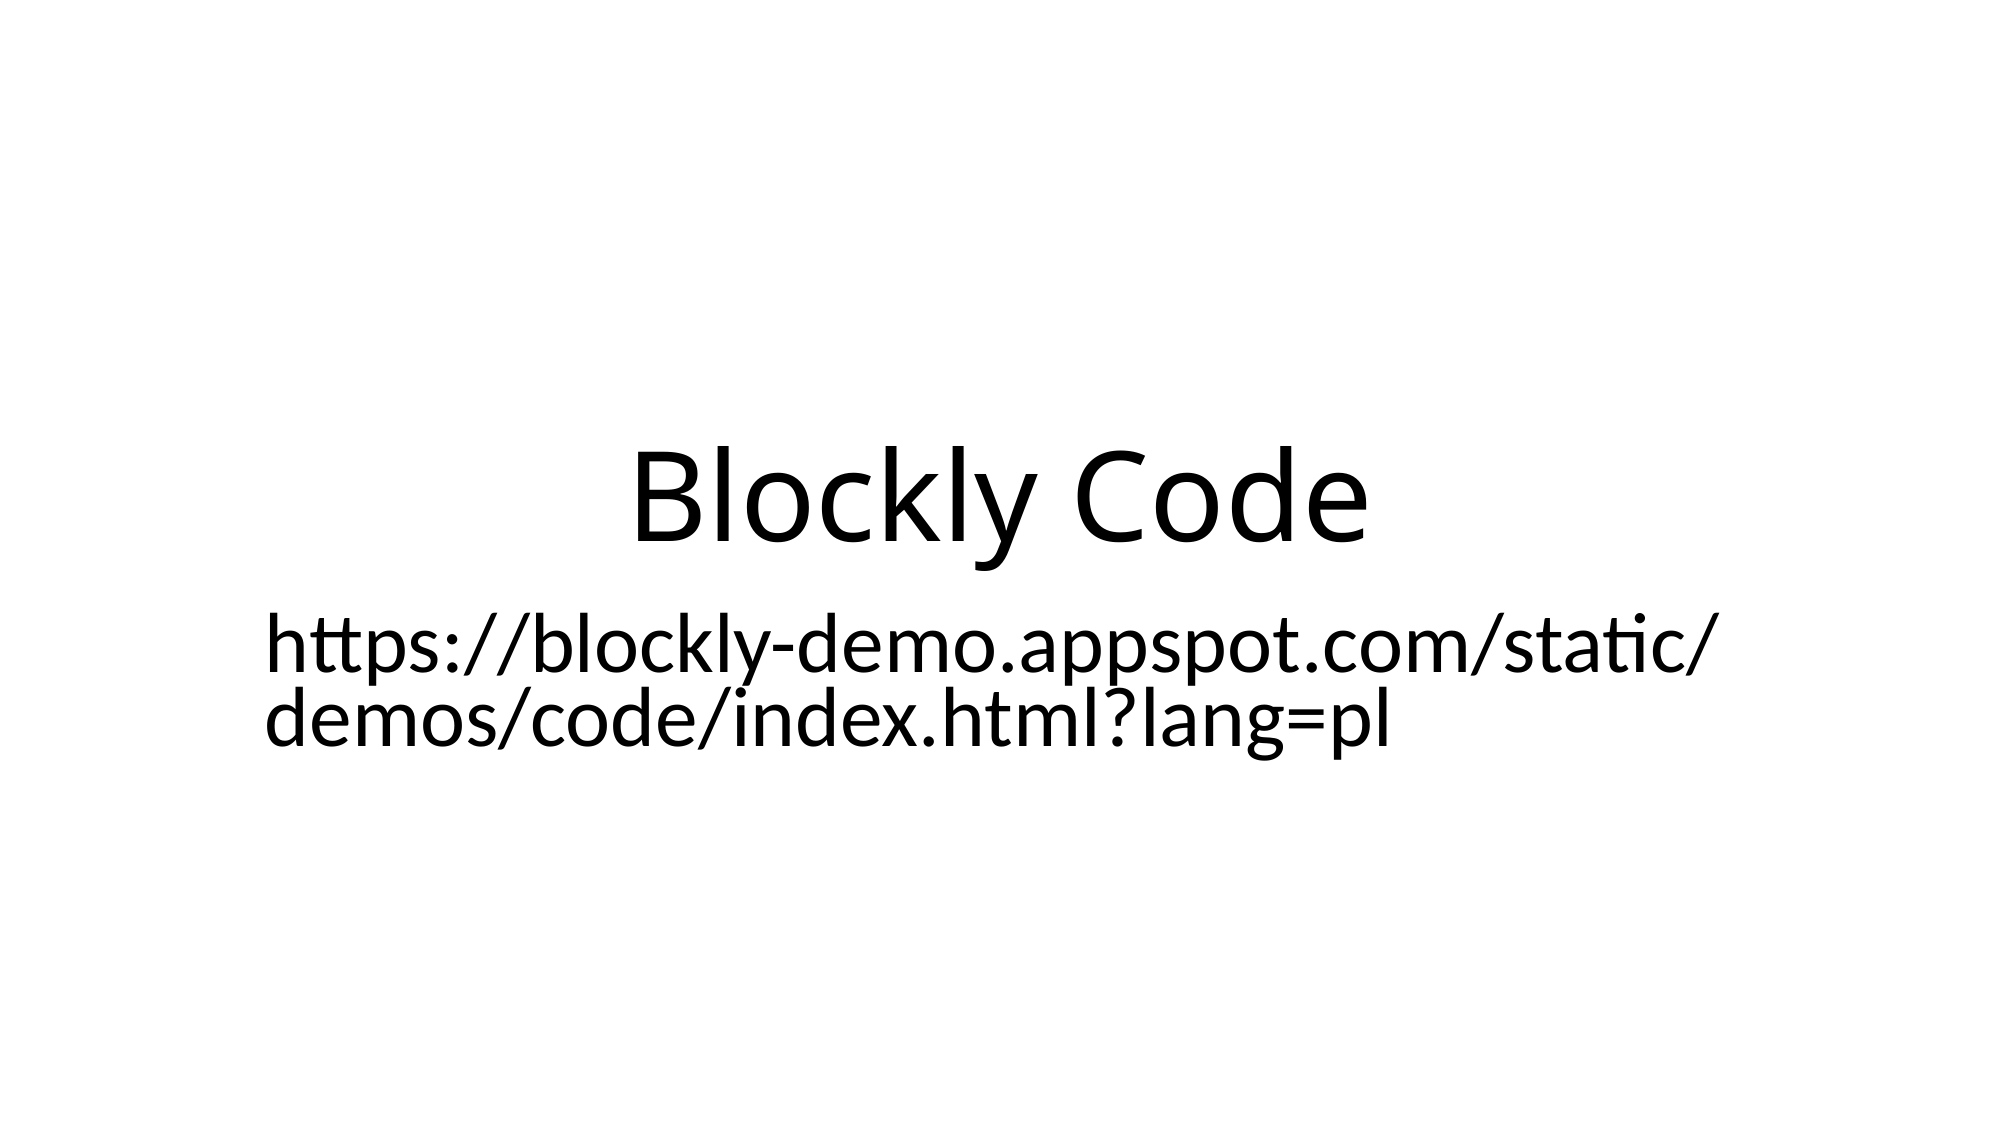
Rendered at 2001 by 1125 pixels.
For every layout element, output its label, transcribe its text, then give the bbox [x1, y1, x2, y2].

title Blockly Code [249, 184, 1750, 576]
subtitle https://blockly-demo.appspot.com /static/demos/code/index.html?lang=pl [249, 590, 1750, 863]
